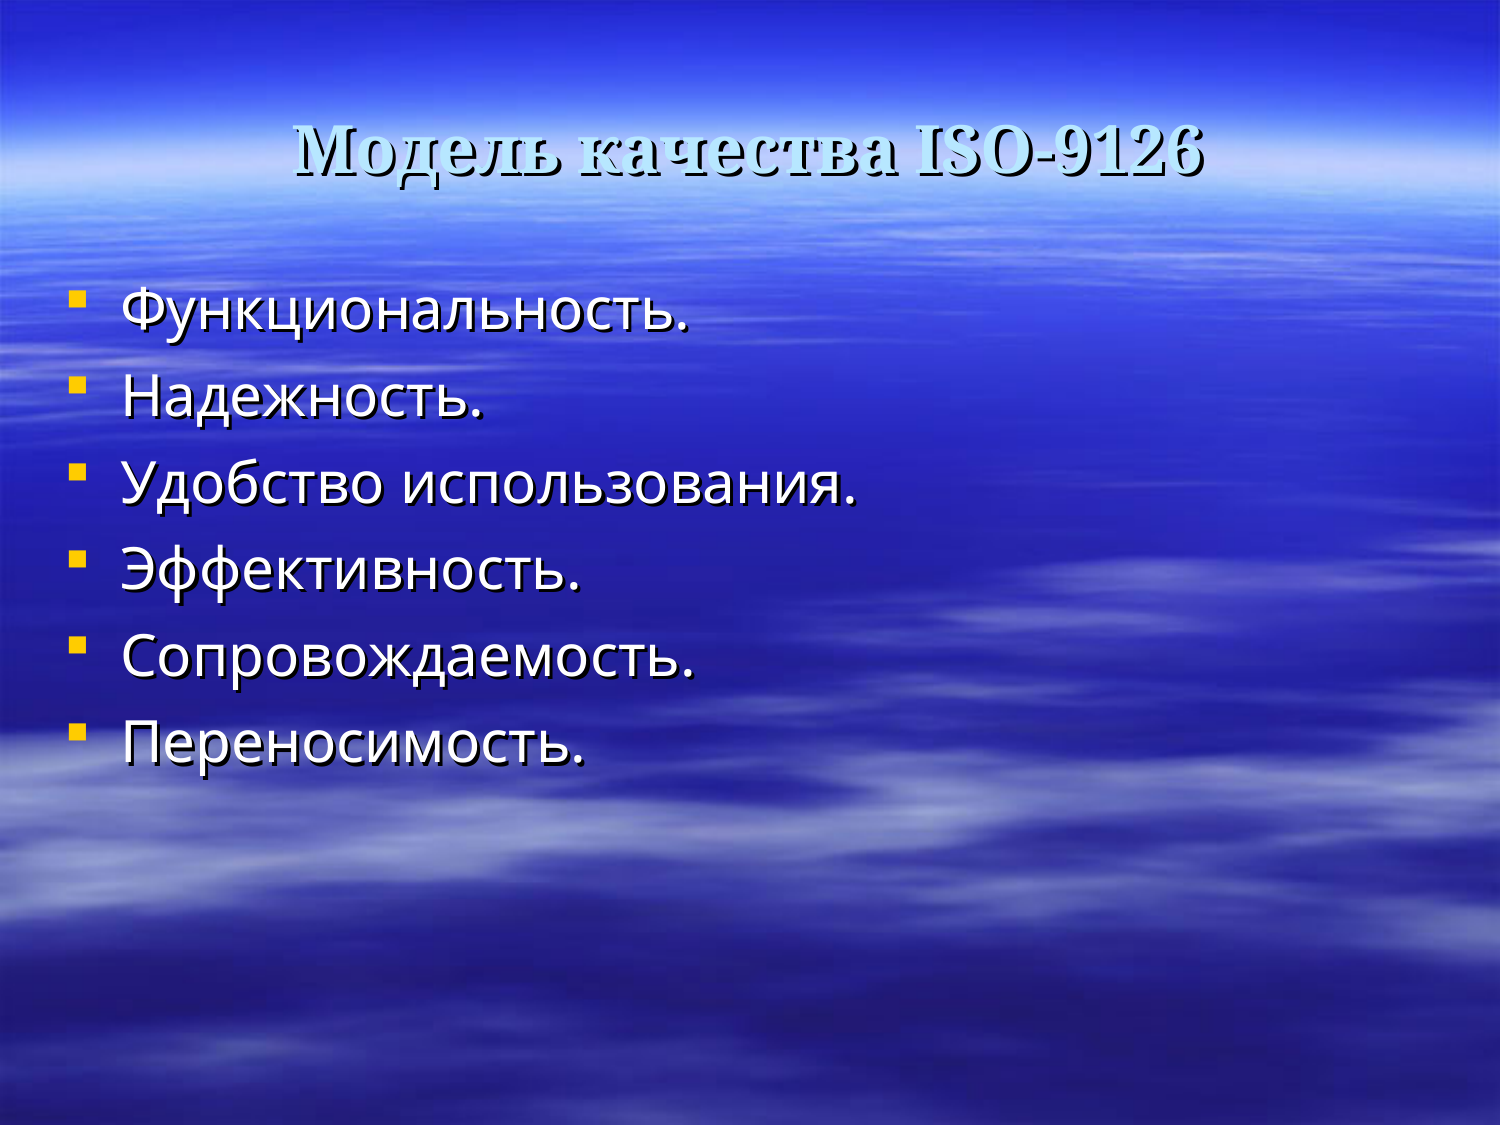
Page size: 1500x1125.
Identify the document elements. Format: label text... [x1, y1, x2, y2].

picture [0, 0, 1500, 1125]
title Модель качества ISO-9126 [49, 28, 1446, 263]
text_box Функциональность. Надежность. Удобство использования. Эффективность. Сопровождаемость. Переносимость. [49, 263, 1451, 990]
